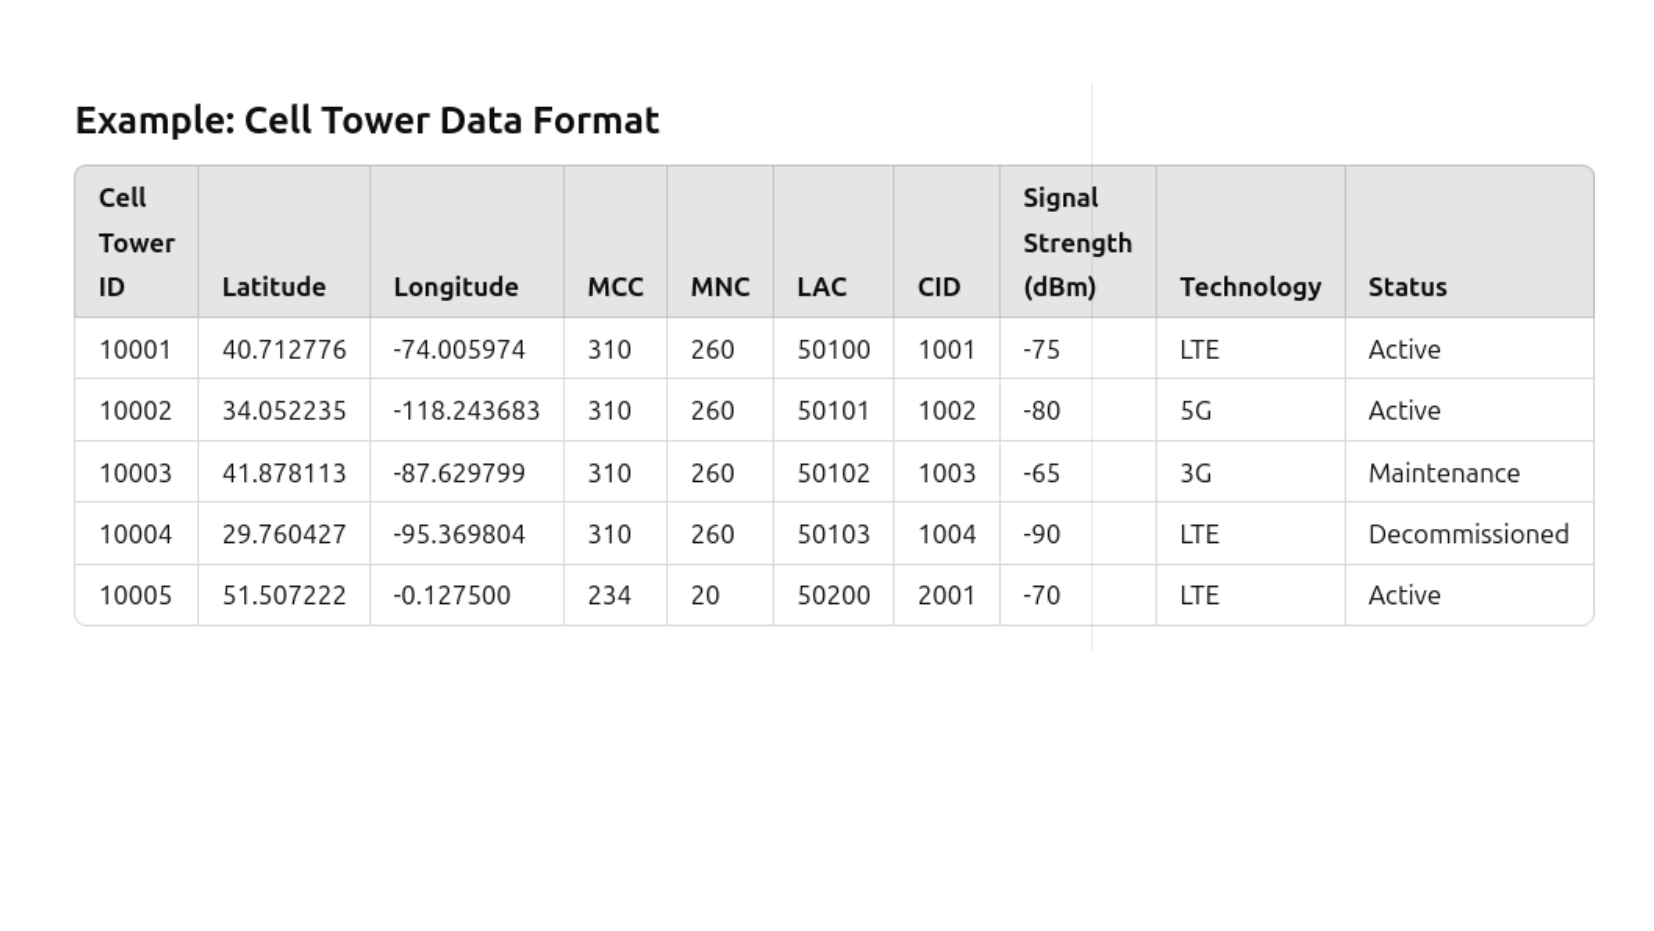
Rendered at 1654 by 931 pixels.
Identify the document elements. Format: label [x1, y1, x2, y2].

picture [57, 82, 1595, 650]
